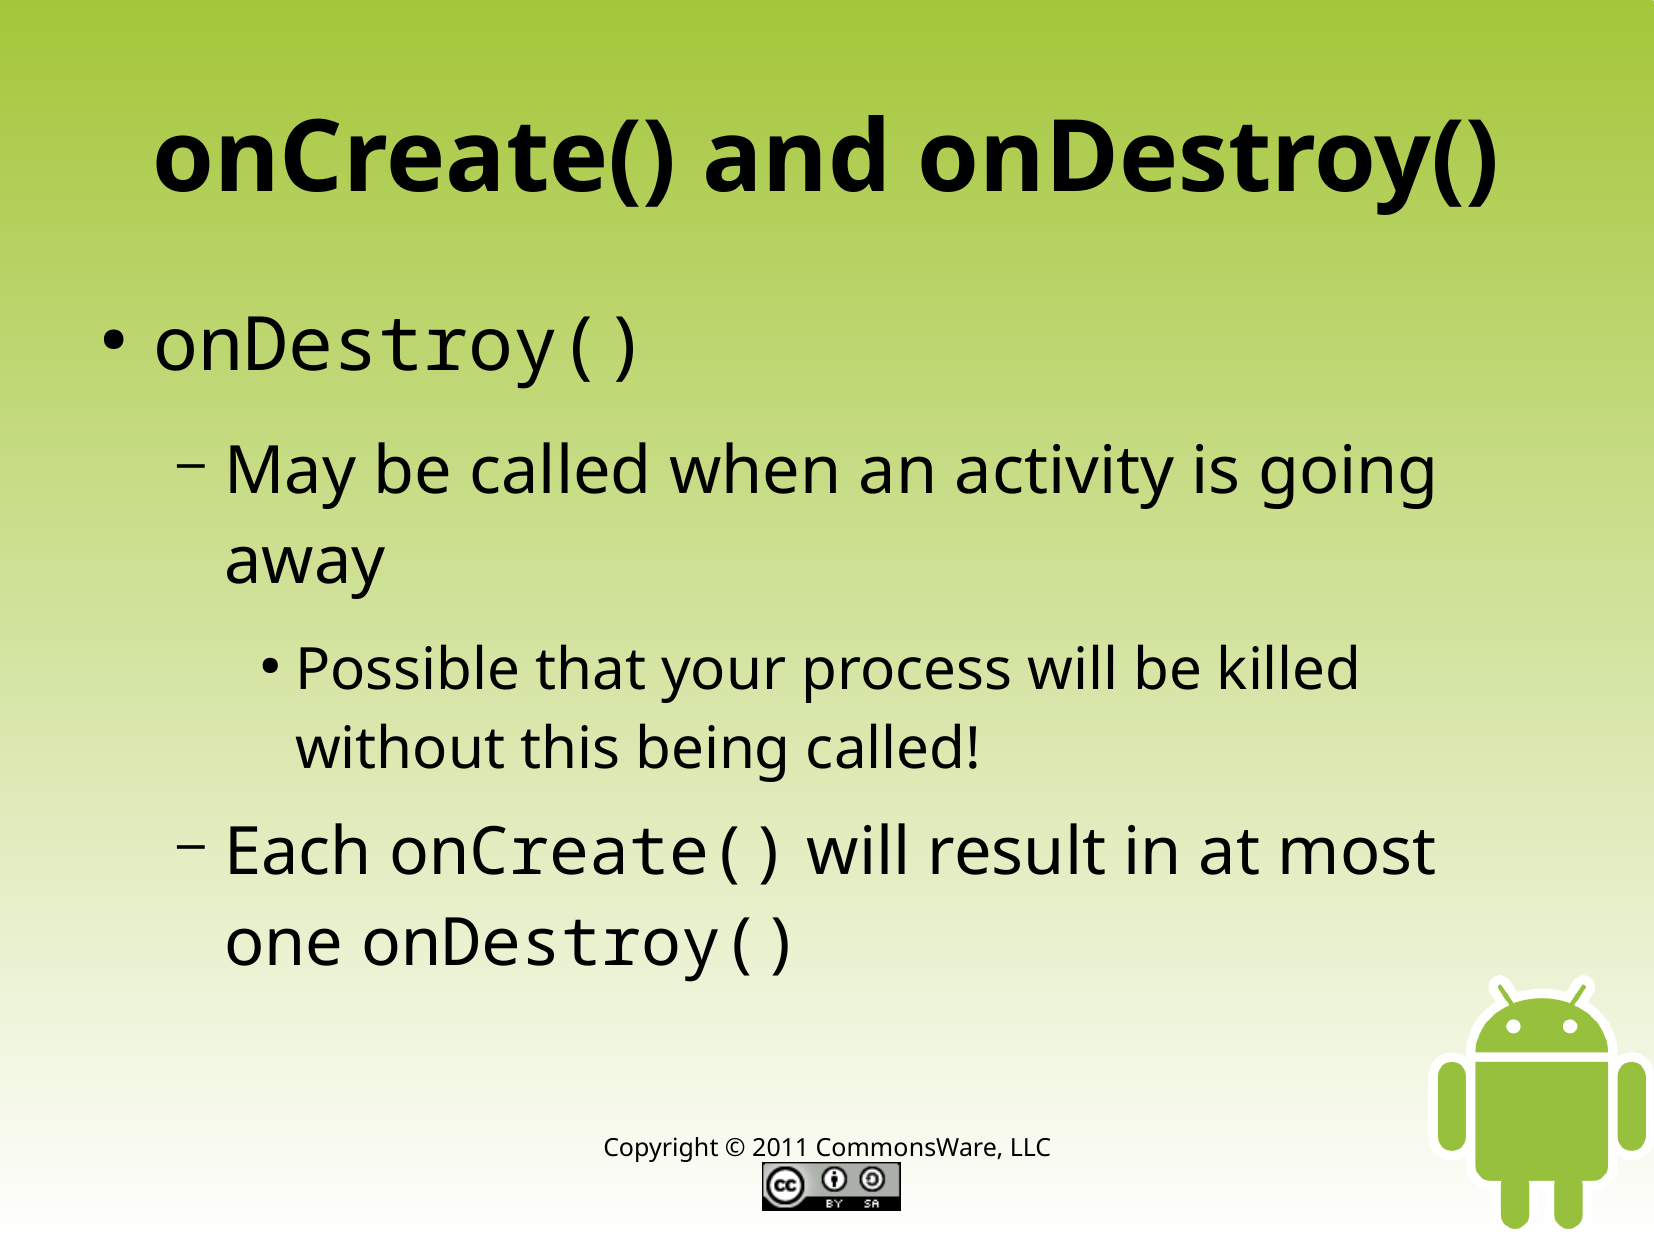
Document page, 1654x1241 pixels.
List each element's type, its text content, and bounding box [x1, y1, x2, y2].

picture [762, 1162, 901, 1211]
list onDestroy() May be called when an activity is going away Possible that your process will be killed without this being called! Each onCreate() will result in at most one onDestroy() [82, 290, 1571, 1126]
title onCreate() and onDestroy() [82, 49, 1571, 257]
picture [1428, 975, 1654, 1238]
